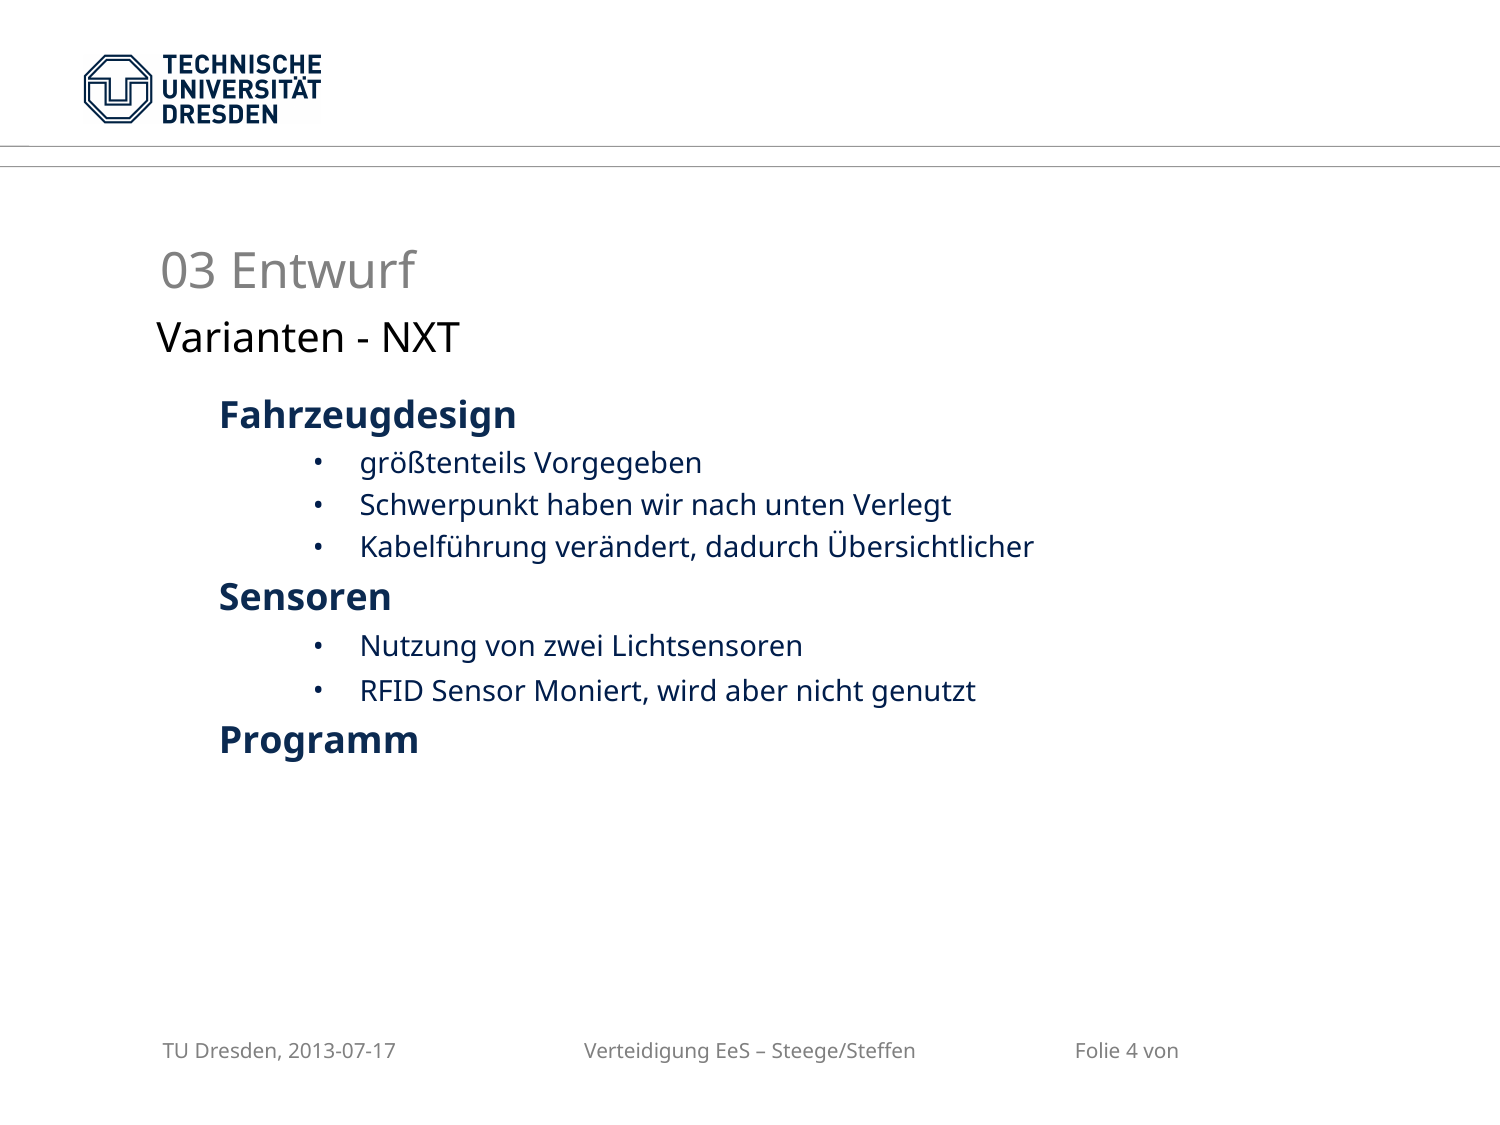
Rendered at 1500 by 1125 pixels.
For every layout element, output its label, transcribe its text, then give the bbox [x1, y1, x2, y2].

picture [83, 54, 321, 124]
title 03 Entwurf [160, 231, 1392, 307]
list Fahrzeugdesign größtenteils Vorgegeben Schwerpunkt haben wir nach unten Verlegt Kabelführung verändert, dadurch Übersichtlicher Sensoren Nutzung von zwei Lichtsensoren RFID Sensor Moniert, wird aber nicht genutzt Programm [162, 383, 1388, 866]
text_box Folie <Nummer> von [1074, 1037, 1388, 1075]
text_box TU Dresden, 2013-07-17 [162, 1037, 500, 1082]
text_box Varianten - NXT [156, 299, 1388, 363]
text_box Verteidigung EeS – Steege/Steffen [512, 1037, 988, 1088]
